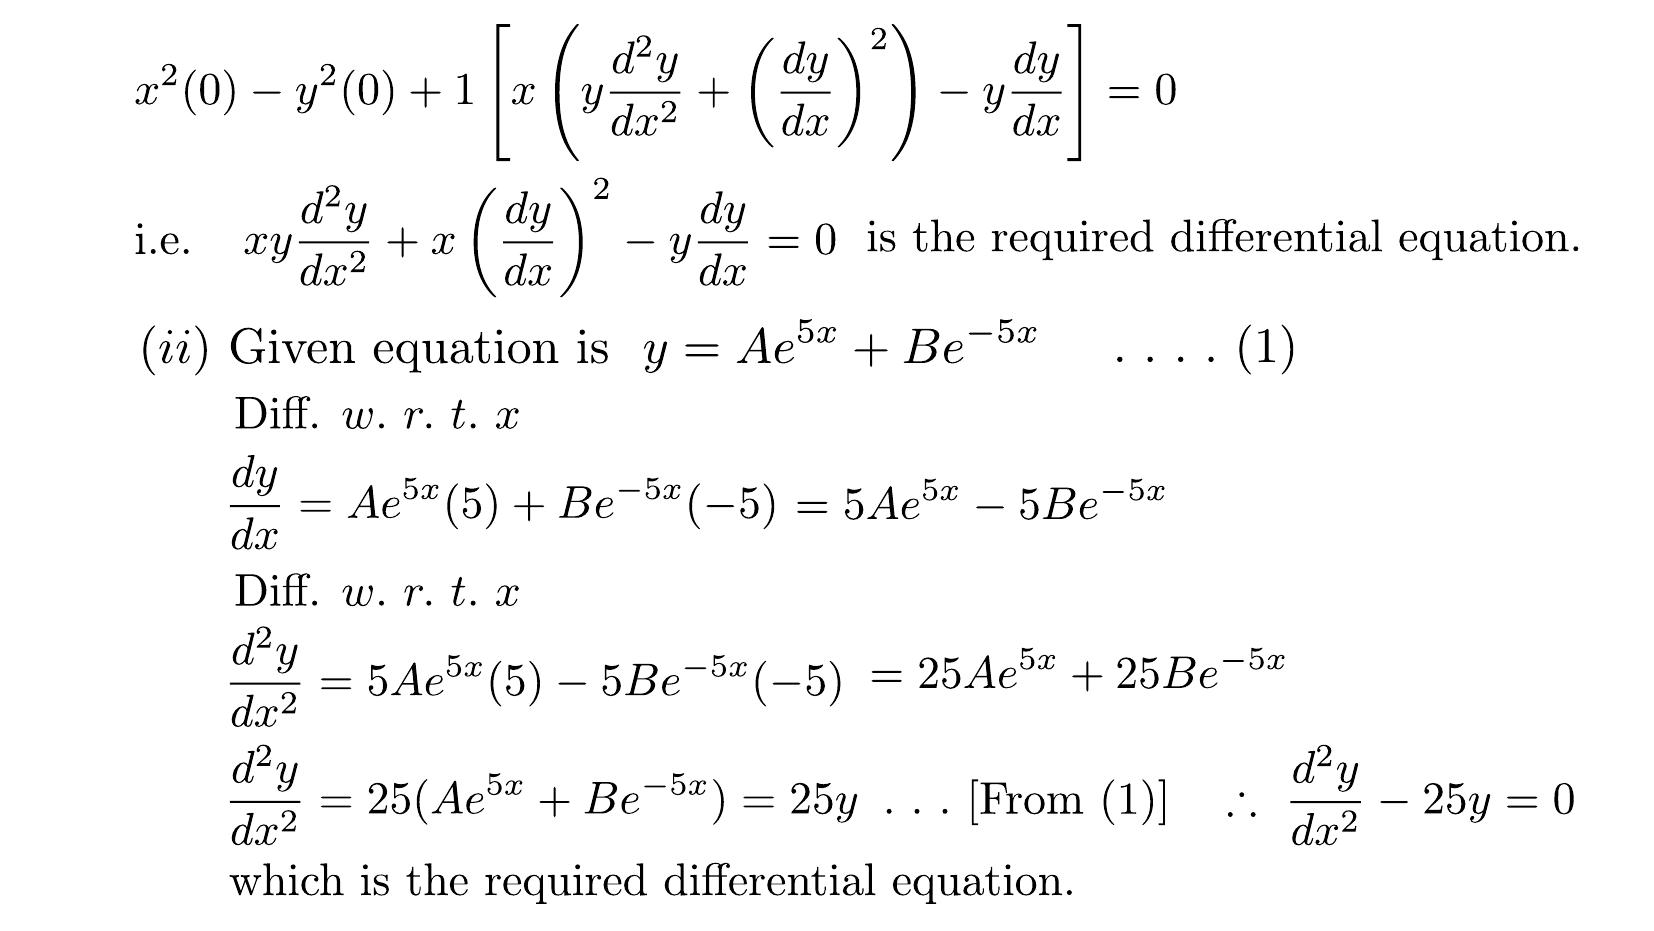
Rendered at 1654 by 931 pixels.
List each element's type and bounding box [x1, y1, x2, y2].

text_box [229, 862, 1072, 904]
text_box [235, 573, 519, 607]
text_box [871, 647, 1285, 692]
text_box [1115, 324, 1294, 375]
subtitle [47, 35, 1619, 875]
text_box [885, 779, 1165, 826]
text_box [135, 24, 1176, 162]
text_box [229, 455, 775, 550]
text_box [229, 744, 858, 846]
text_box [1227, 744, 1574, 846]
text_box [235, 396, 519, 429]
text_box [229, 626, 841, 727]
text_box [867, 218, 1579, 261]
text_box [796, 478, 1165, 520]
text_box [135, 177, 836, 298]
text_box [141, 319, 1037, 376]
